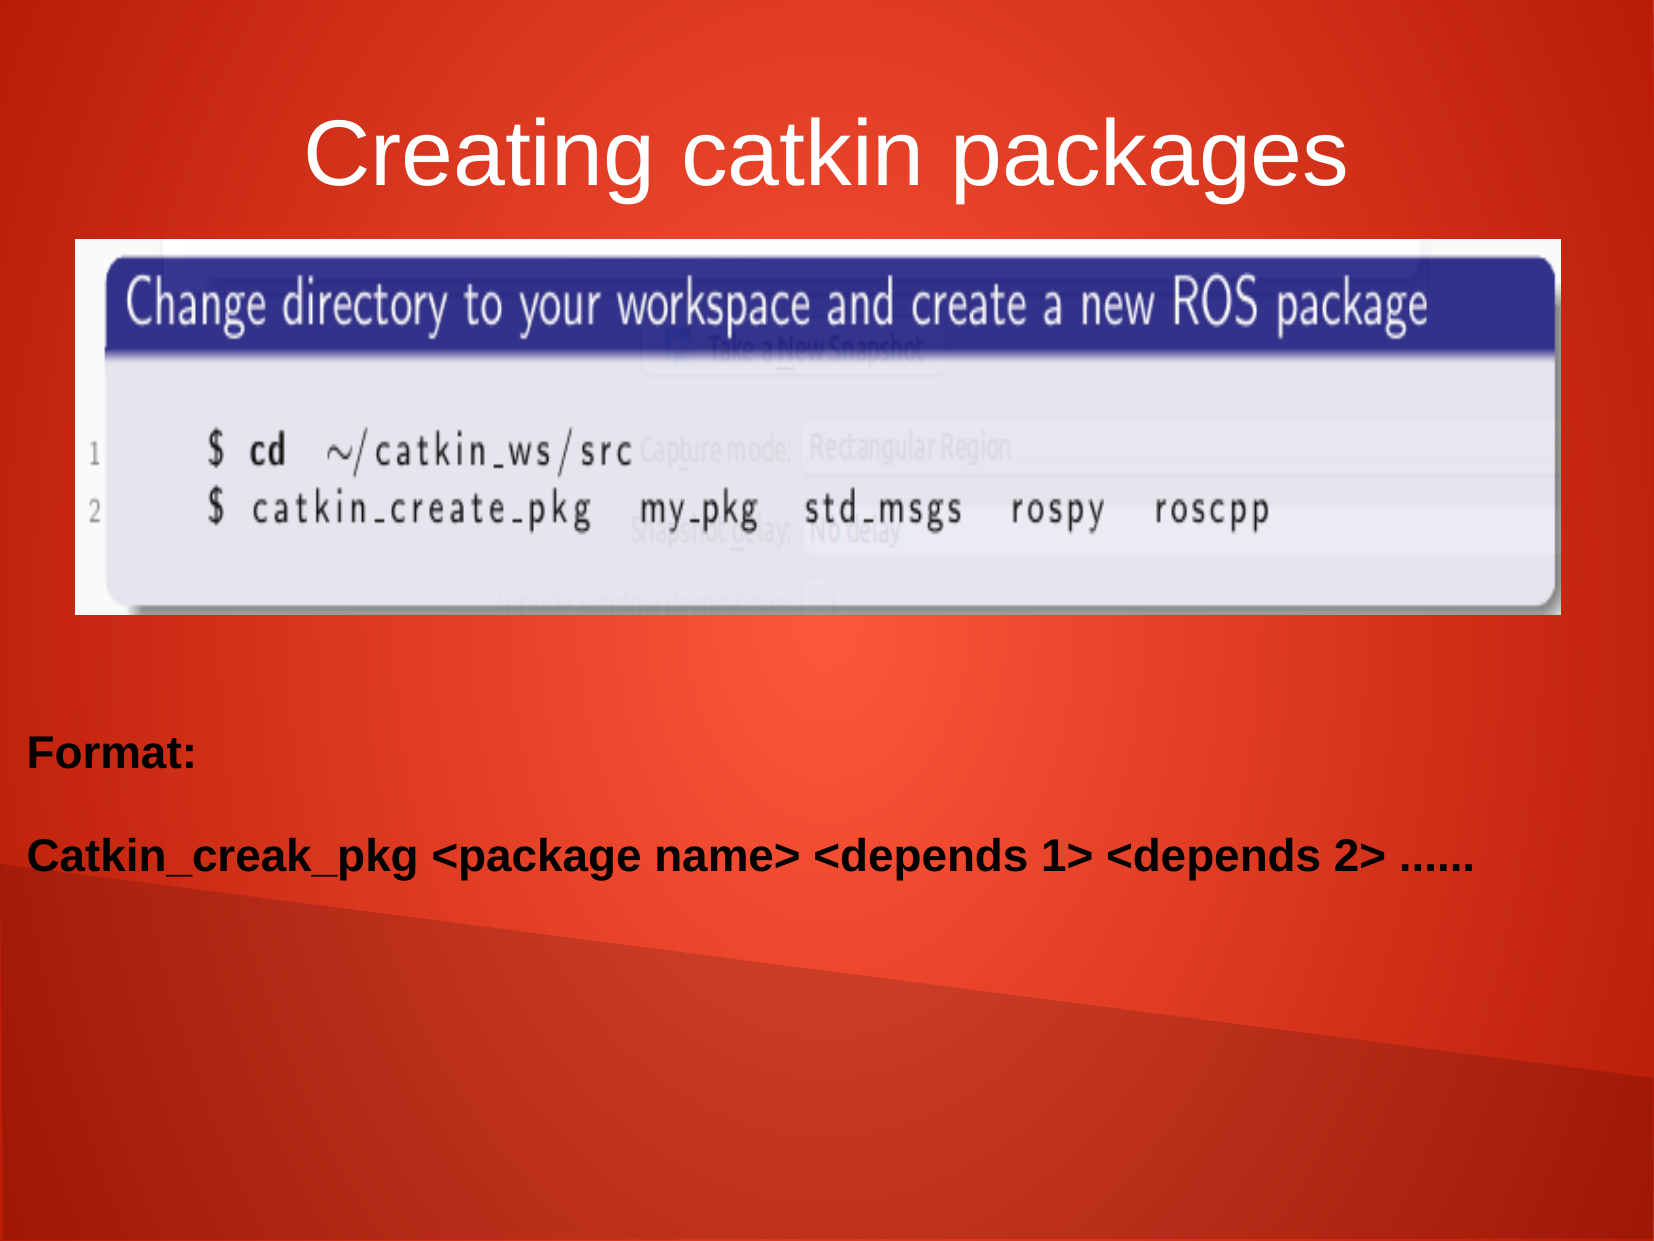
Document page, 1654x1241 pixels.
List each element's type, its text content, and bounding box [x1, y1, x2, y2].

title Creating catkin packages [82, 49, 1571, 257]
list [82, 290, 1571, 720]
text_box Format: Catkin_creak_pkg <package name> <depends 1> <depends 2> ...... [11, 720, 1606, 916]
picture [75, 239, 1561, 616]
list [82, 916, 1571, 1201]
